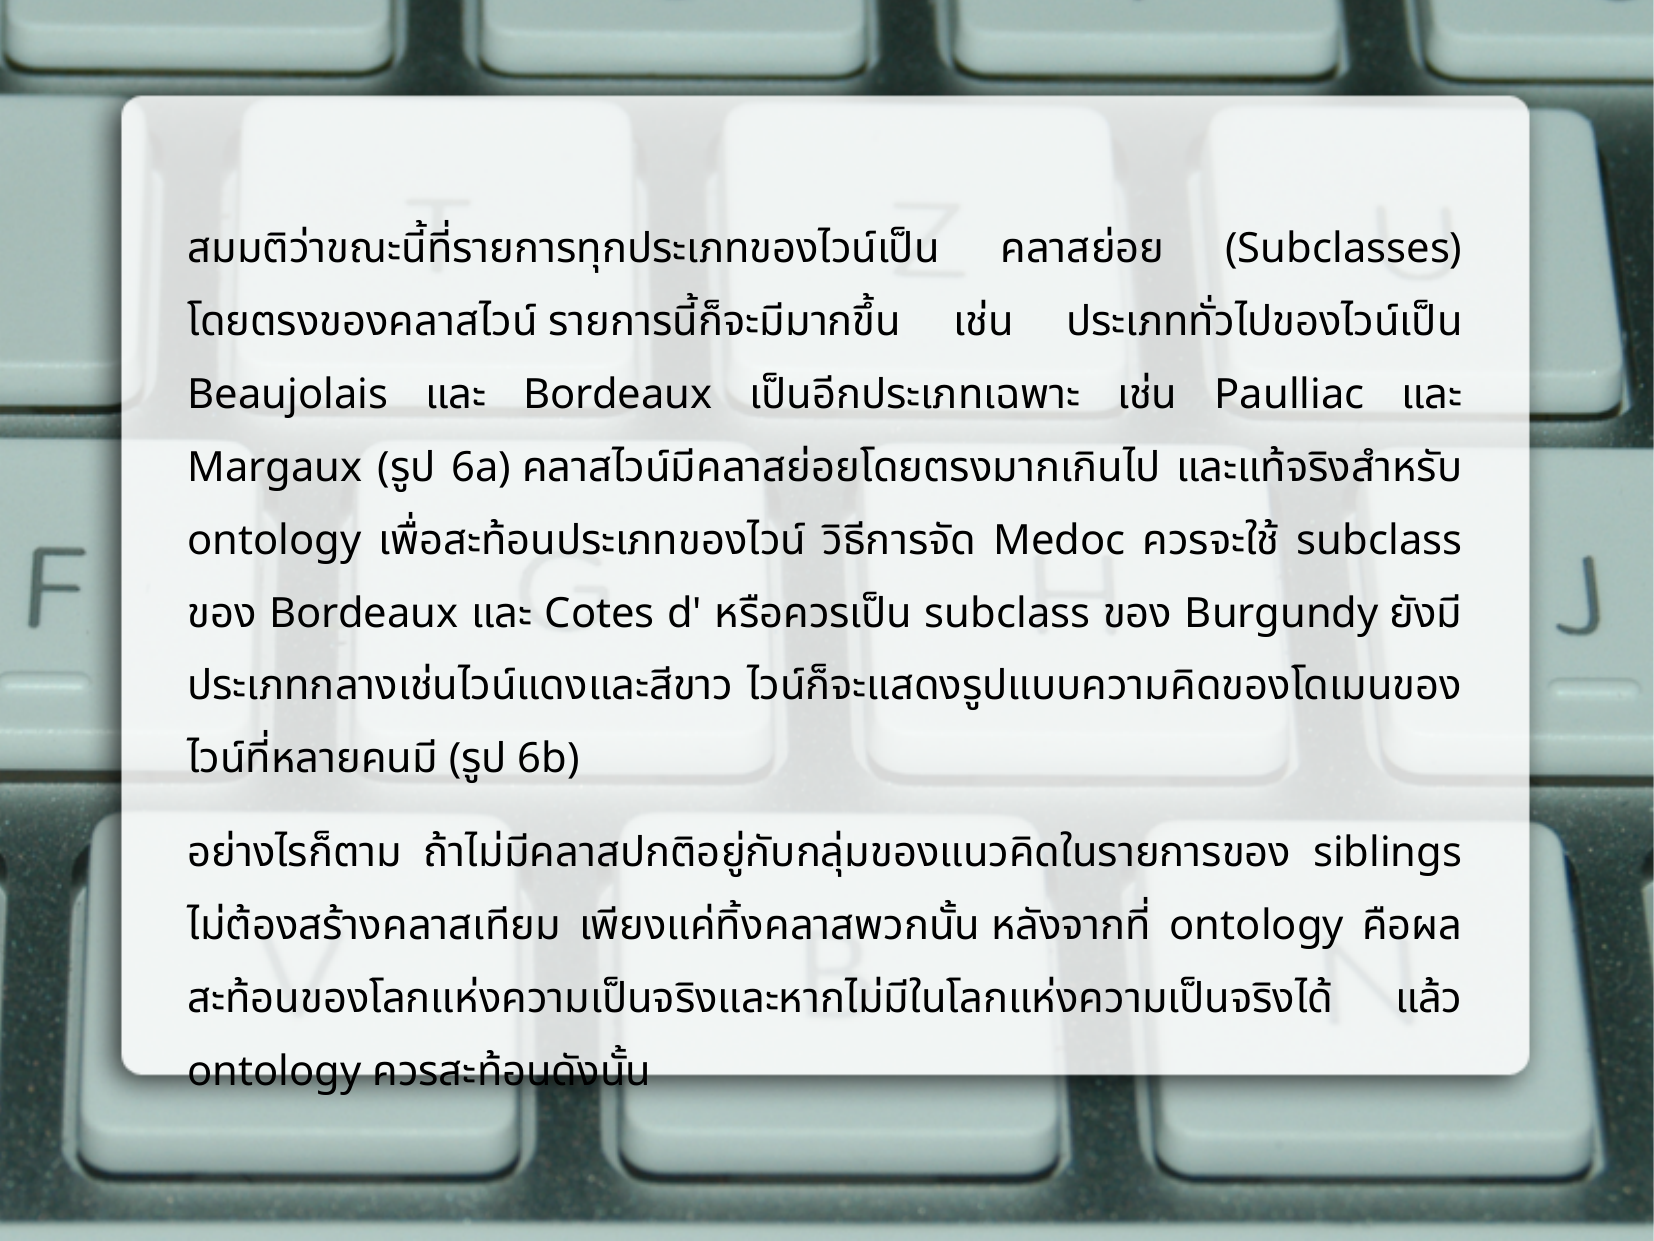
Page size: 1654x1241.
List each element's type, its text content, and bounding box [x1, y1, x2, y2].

subtitle สมมติว่าขณะนี้ที่รายการทุกประเภทของไวน์เป็น คลาสย่อย (Subclasses) โดยตรงของคลาสไวน์ รายการนี้ก็จะมีมากขึ้น เช่น ประเภททั่วไปของไวน์เป็น Beaujolais และ Bordeaux เป็นอีกประเภทเฉพาะ เช่น Paulliac และ Margaux (รูป 6a) คลาสไวน์มีคลาสย่อยโดยตรงมากเกินไป และแท้จริงสำหรับ ontology เพื่อสะท้อนประเภทของไวน์ วิธีการจัด Medoc ควรจะใช้ subclass ของ Bordeaux และ Cotes d' หรือควรเป็น subclass ของ Burgundy ยังมีประเภทกลางเช่นไวน์แดงและสีขาว ไวน์ก็จะแสดงรูปแบบความคิดของโดเมนของไวน์ที่หลายคนมี (รูป 6b) อย่างไรก็ตาม ถ้าไม่มีคลาสปกติอยู่กับกลุ่มของแนวคิดในรายการของ siblings ไม่ต้องสร้างคลาสเทียม เพียงแค่ทิ้งคลาสพวกนั้น หลังจากที่ ontology คือผลสะท้อนของโลกแห่งความเป็นจริงและหากไม่มีในโลกแห่งความเป็นจริงได้ แล้ว ontology ควรสะท้อนดังนั้น [187, 337, 1463, 976]
picture [0, 0, 1654, 1241]
